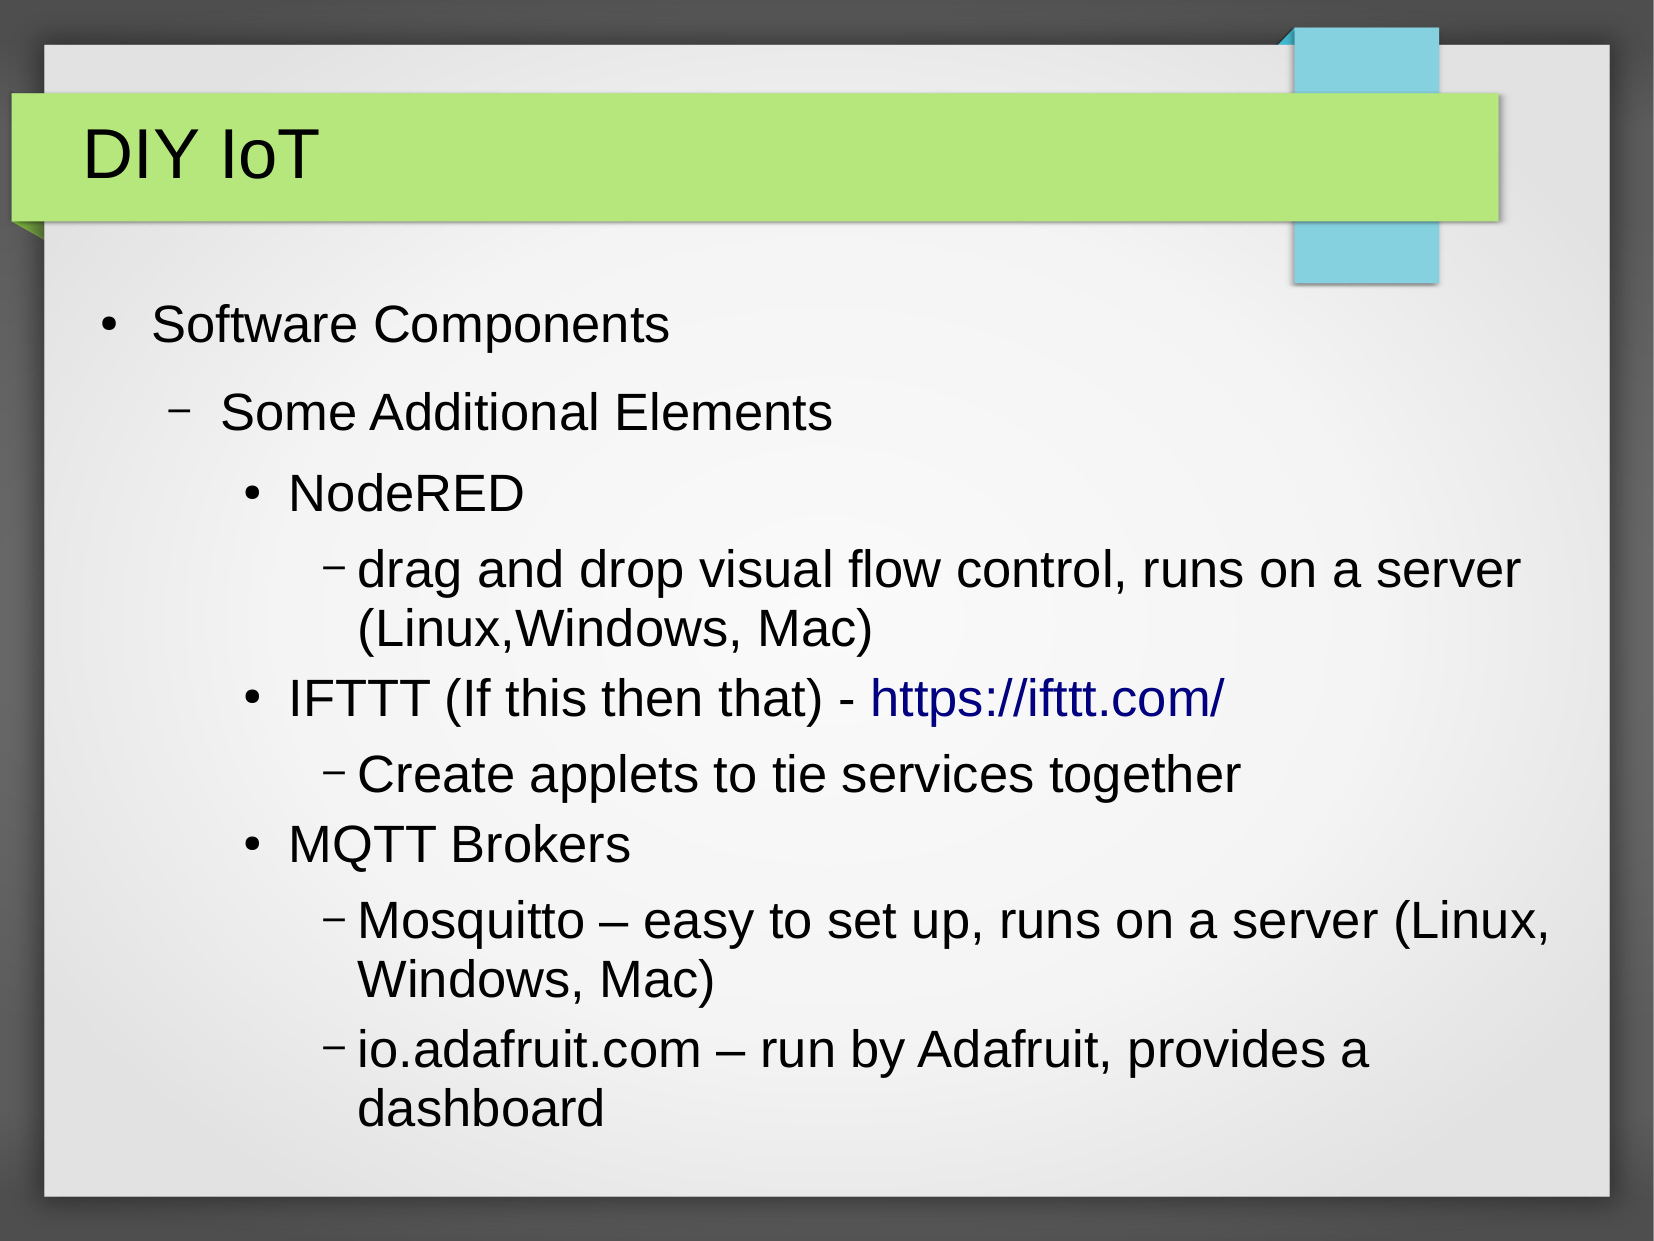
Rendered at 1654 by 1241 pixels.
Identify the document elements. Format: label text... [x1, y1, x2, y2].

picture [0, 0, 1654, 1241]
list Software Components Some Additional Elements NodeRED drag and drop visual flow control, runs on a server (Linux,Windows, Mac) IFTTT (If this then that) - https://ifttt.com/ Create applets to tie services together MQTT Brokers Mosquitto – easy to set up, runs on a server (Linux, Windows, Mac) io.adafruit.com – run by Adafruit, provides a dashboard [82, 295, 1571, 1141]
title DIY IoT [82, 94, 1264, 213]
